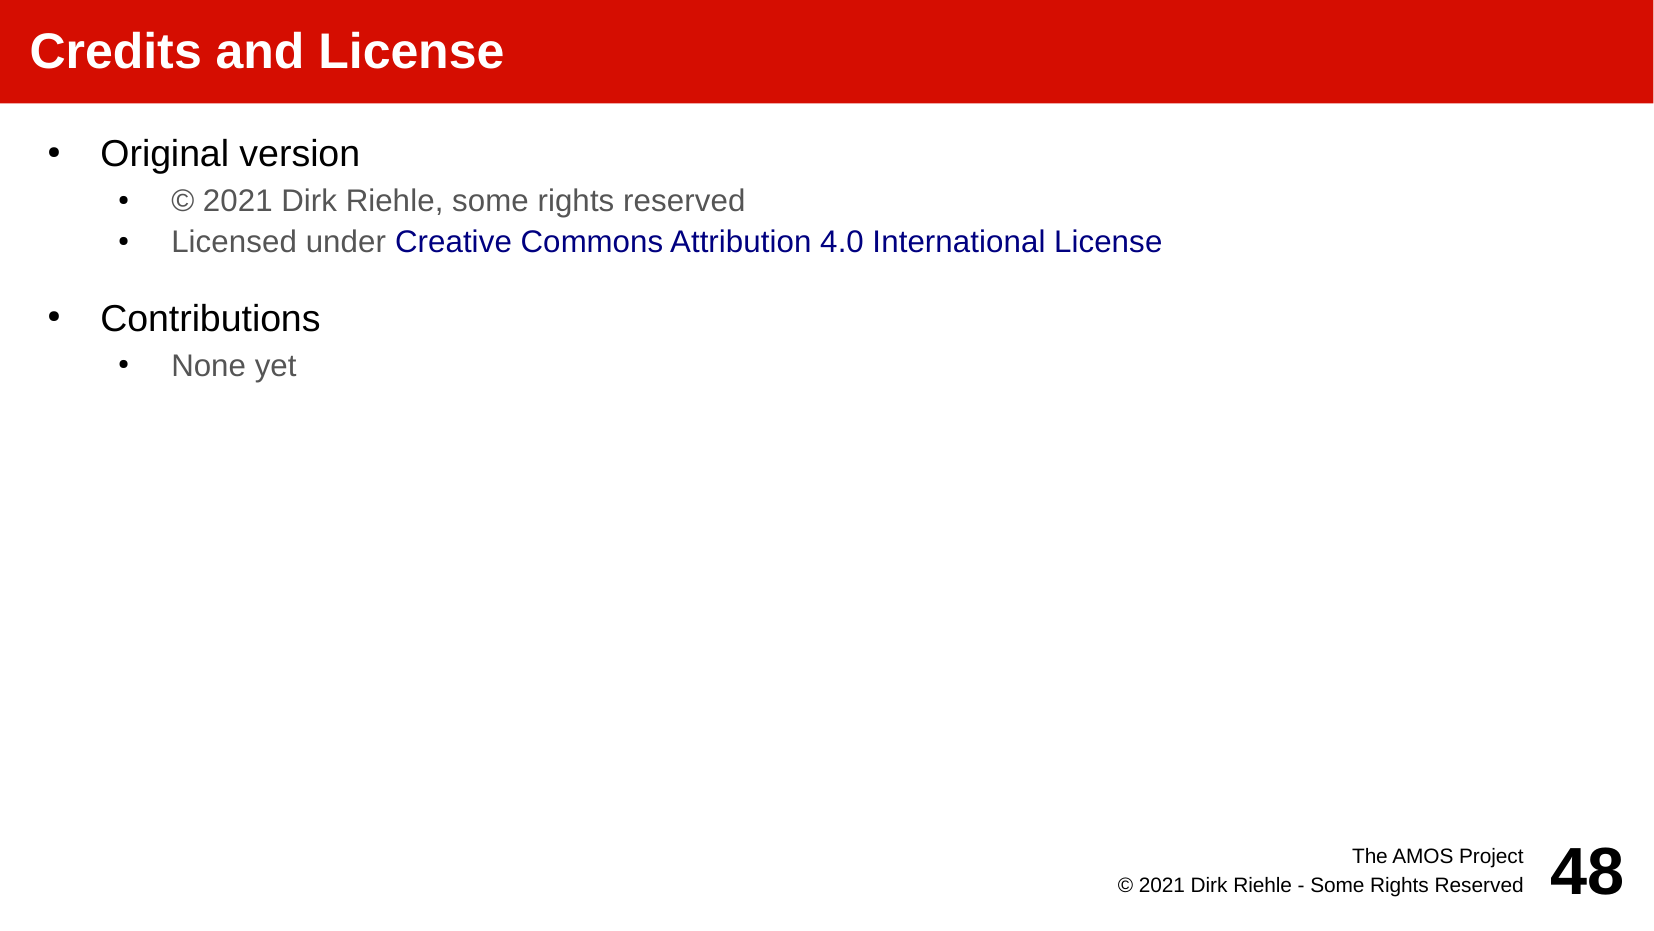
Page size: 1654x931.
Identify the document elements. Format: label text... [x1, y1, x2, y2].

title Credits and License [0, 0, 1654, 104]
list Original version © 2021 Dirk Riehle, some rights reserved Licensed under Creative Commons Attribution 4.0 International License Contributions None yet [29, 132, 1625, 813]
